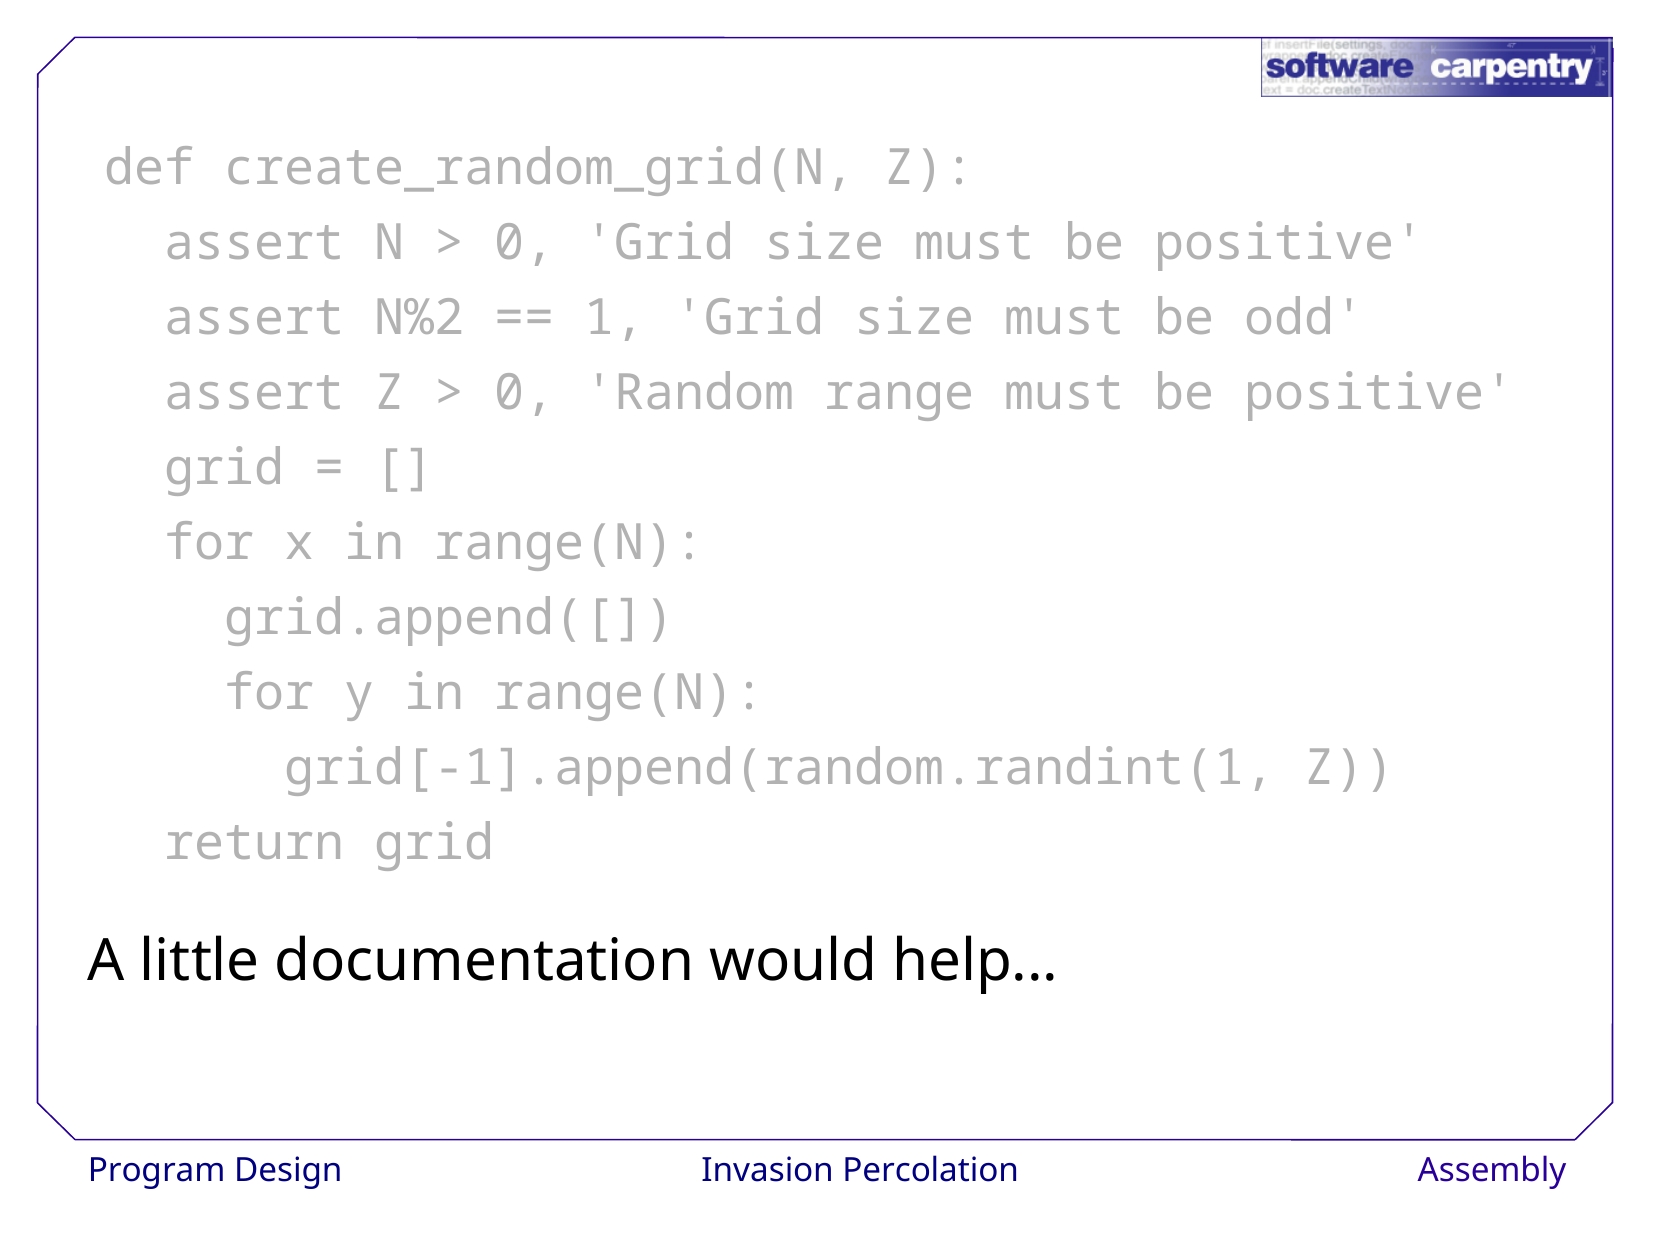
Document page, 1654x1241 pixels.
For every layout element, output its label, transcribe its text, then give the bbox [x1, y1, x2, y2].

text_box def create_random_grid(N, Z): assert N > 0, 'Grid size must be positive' assert N%2 == 1, 'Grid size must be odd' assert Z > 0, 'Random range must be positive' grid = [] for x in range(N): grid.append([]) for y in range(N): grid[-1].append(random.randint(1, Z)) return grid [89, 112, 1508, 1055]
picture [1261, 39, 1613, 97]
text_box A little documentation would help... [72, 879, 1224, 1001]
